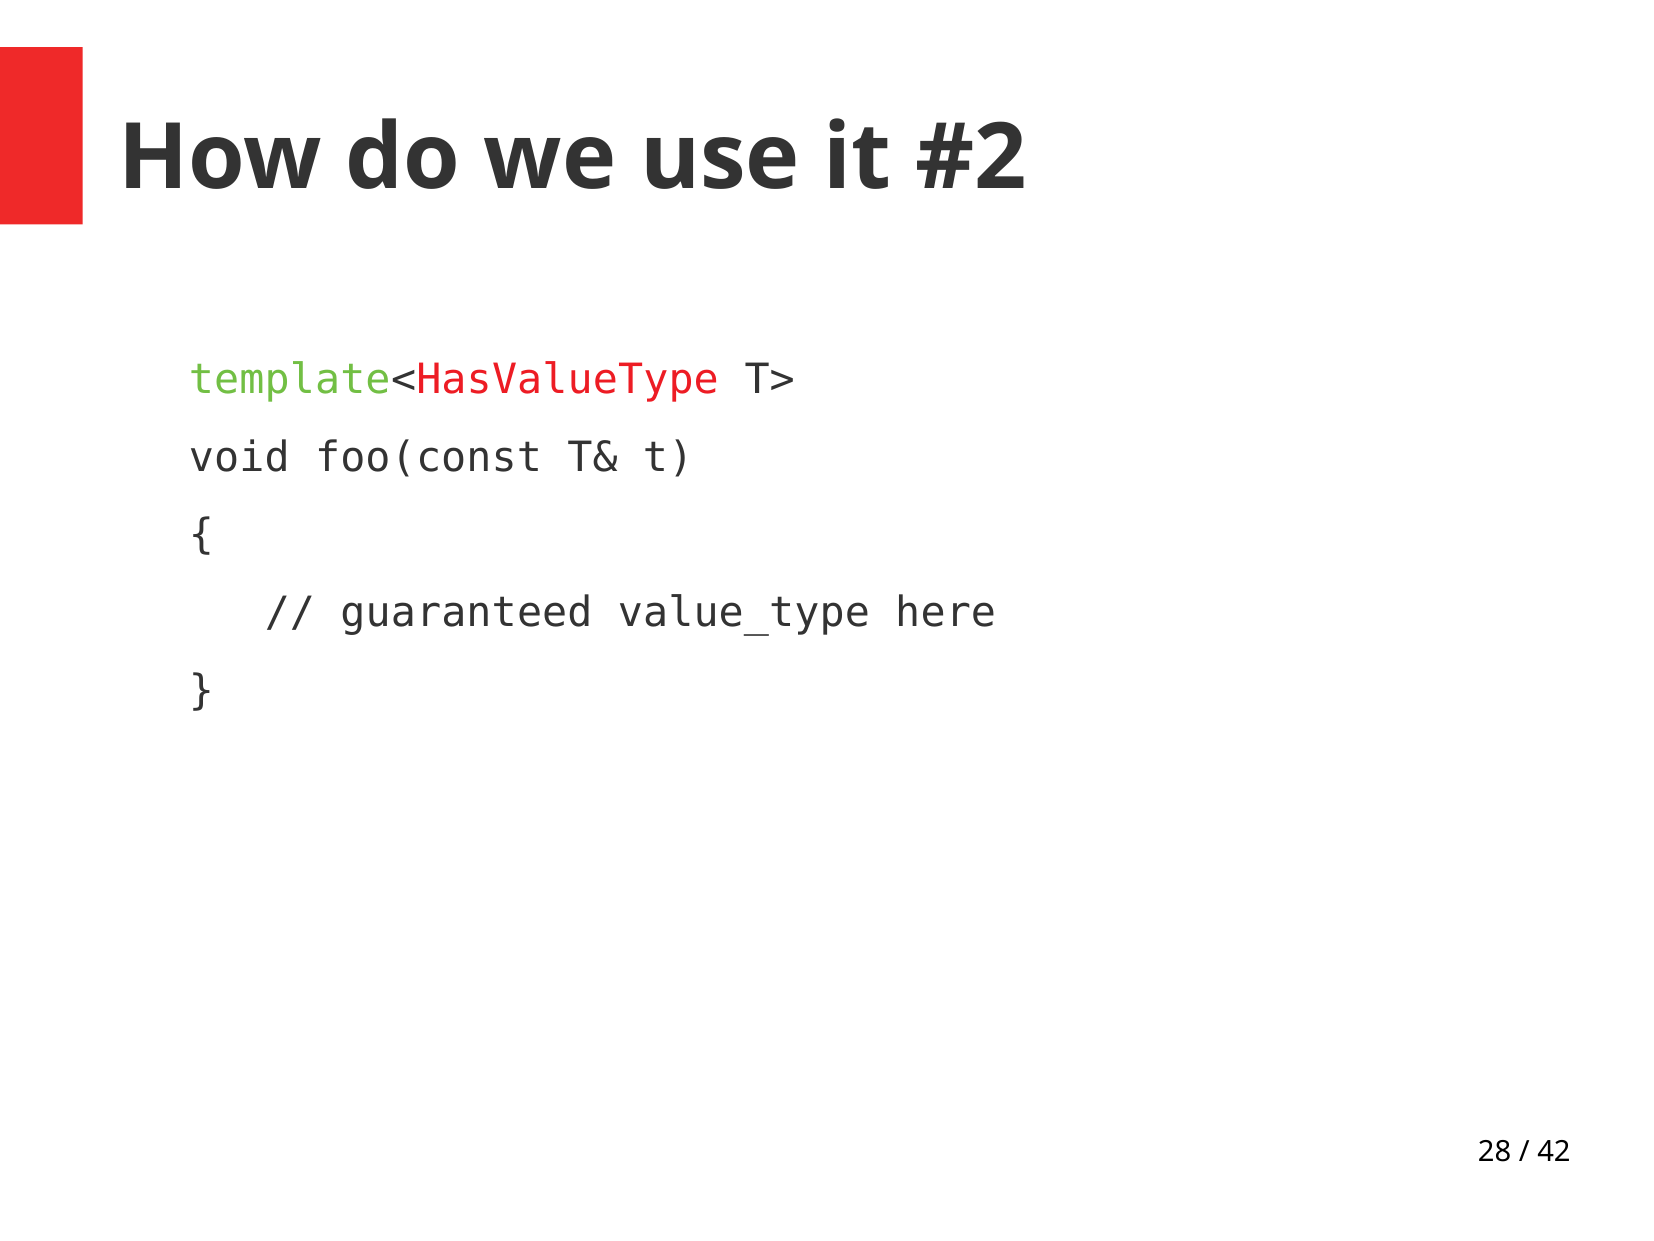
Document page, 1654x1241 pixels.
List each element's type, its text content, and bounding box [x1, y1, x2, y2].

list template<HasValueType T> void foo(const T& t) { // guaranteed value_type here } [118, 354, 1536, 1074]
title How do we use it #2 [118, 49, 1571, 257]
